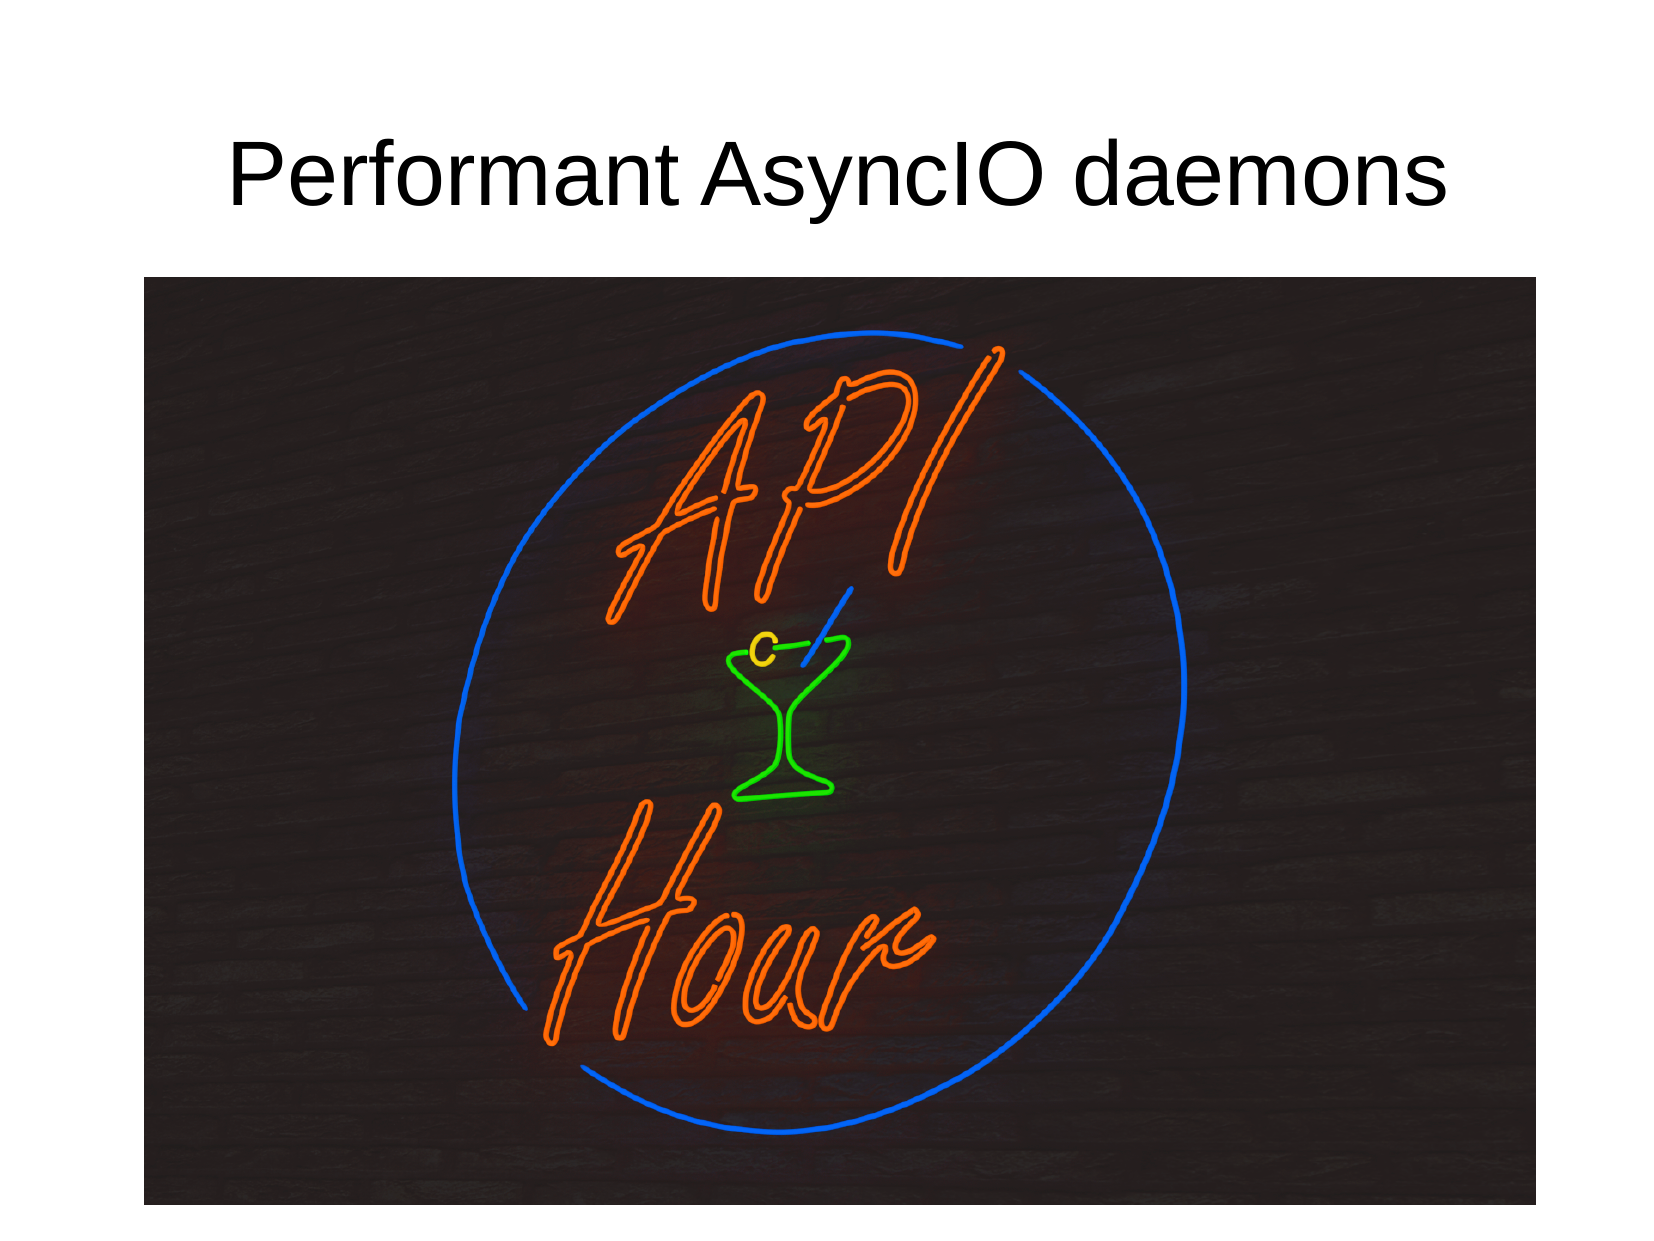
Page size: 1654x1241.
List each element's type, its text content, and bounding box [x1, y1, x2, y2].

title Performant AsyncIO daemons [94, 19, 1583, 329]
picture [144, 277, 1536, 1205]
